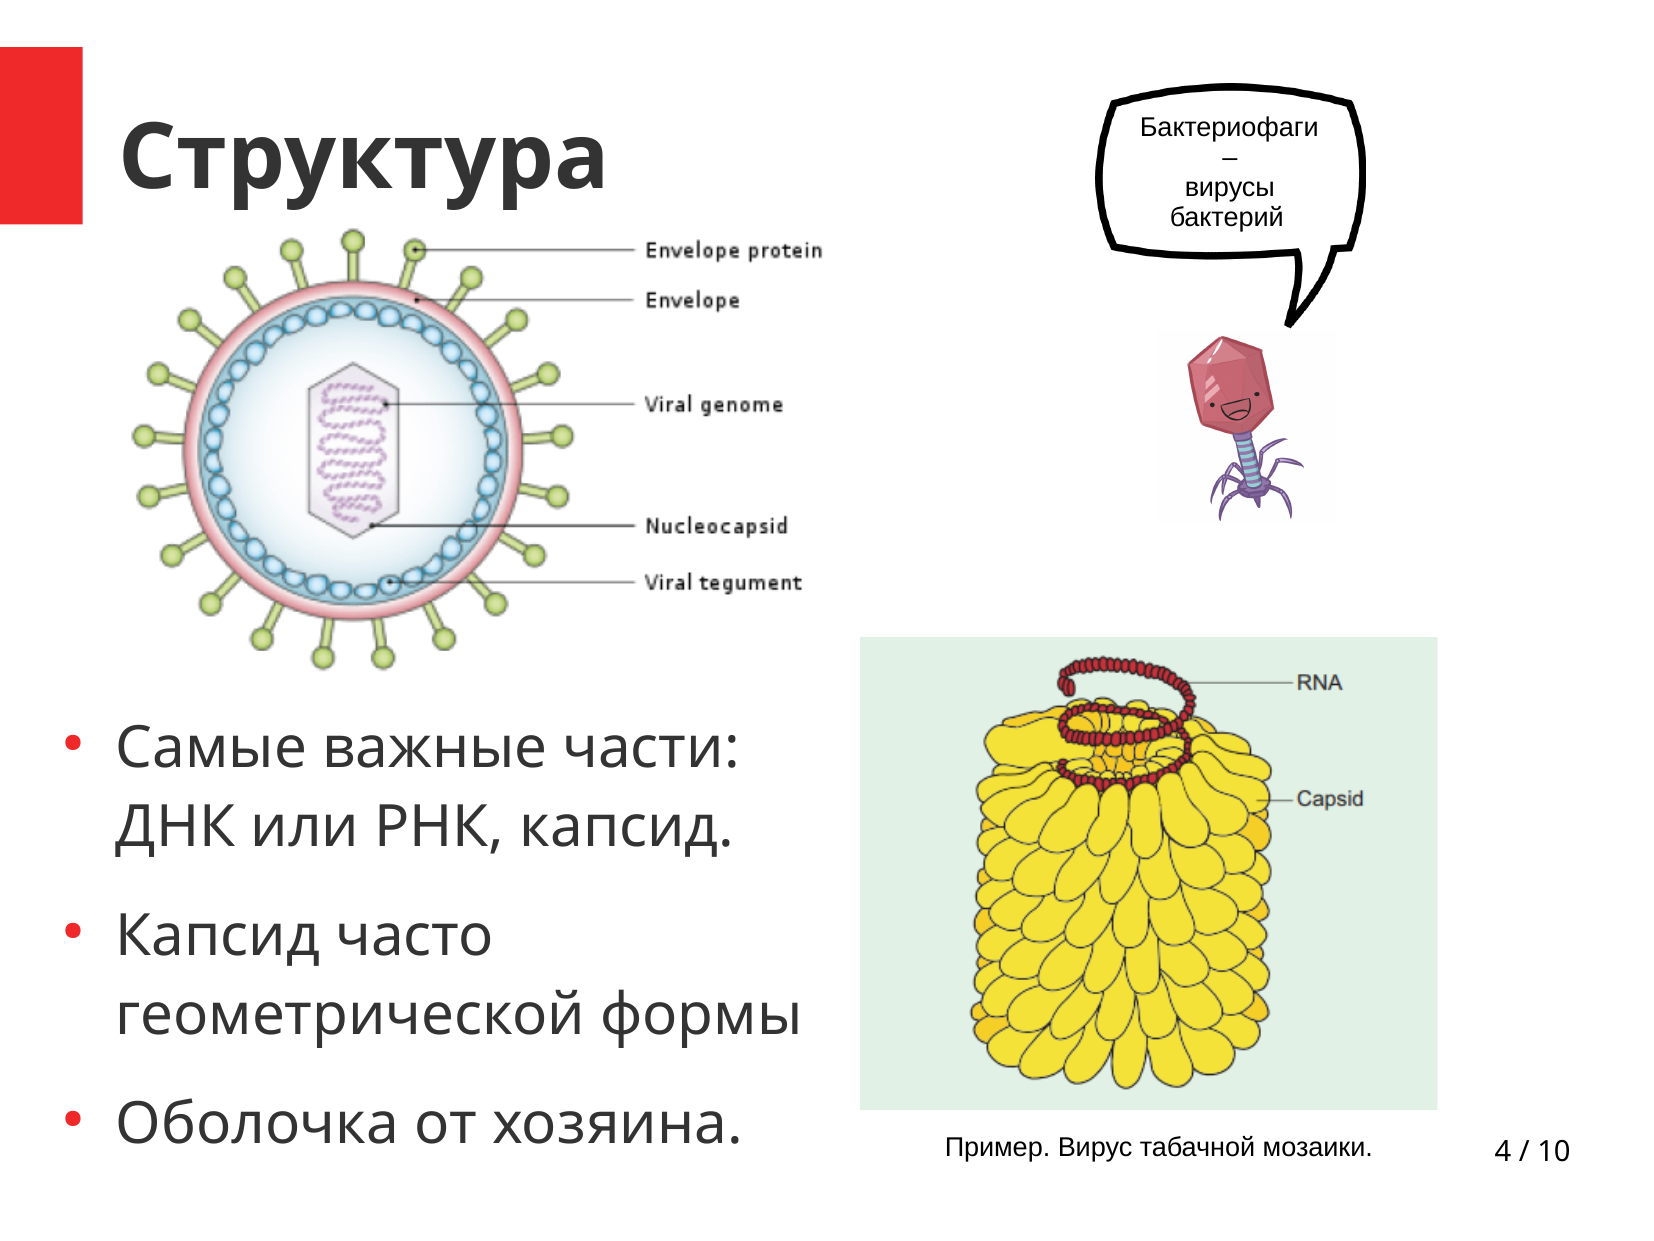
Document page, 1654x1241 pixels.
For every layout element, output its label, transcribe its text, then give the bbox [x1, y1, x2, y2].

picture [860, 637, 1441, 1111]
list Самые важные части: ДНК или РНК, капсид. Капсид часто геометрической формы Оболочка от хозяина. [45, 705, 816, 1134]
title Структура [118, 49, 1571, 257]
picture [102, 210, 841, 691]
picture [1095, 83, 1366, 525]
text_box Пример. Вирус табачной мозаики. [930, 1124, 1426, 1171]
text_box Бактериофаги – вирусы бактерий [1125, 104, 1351, 241]
